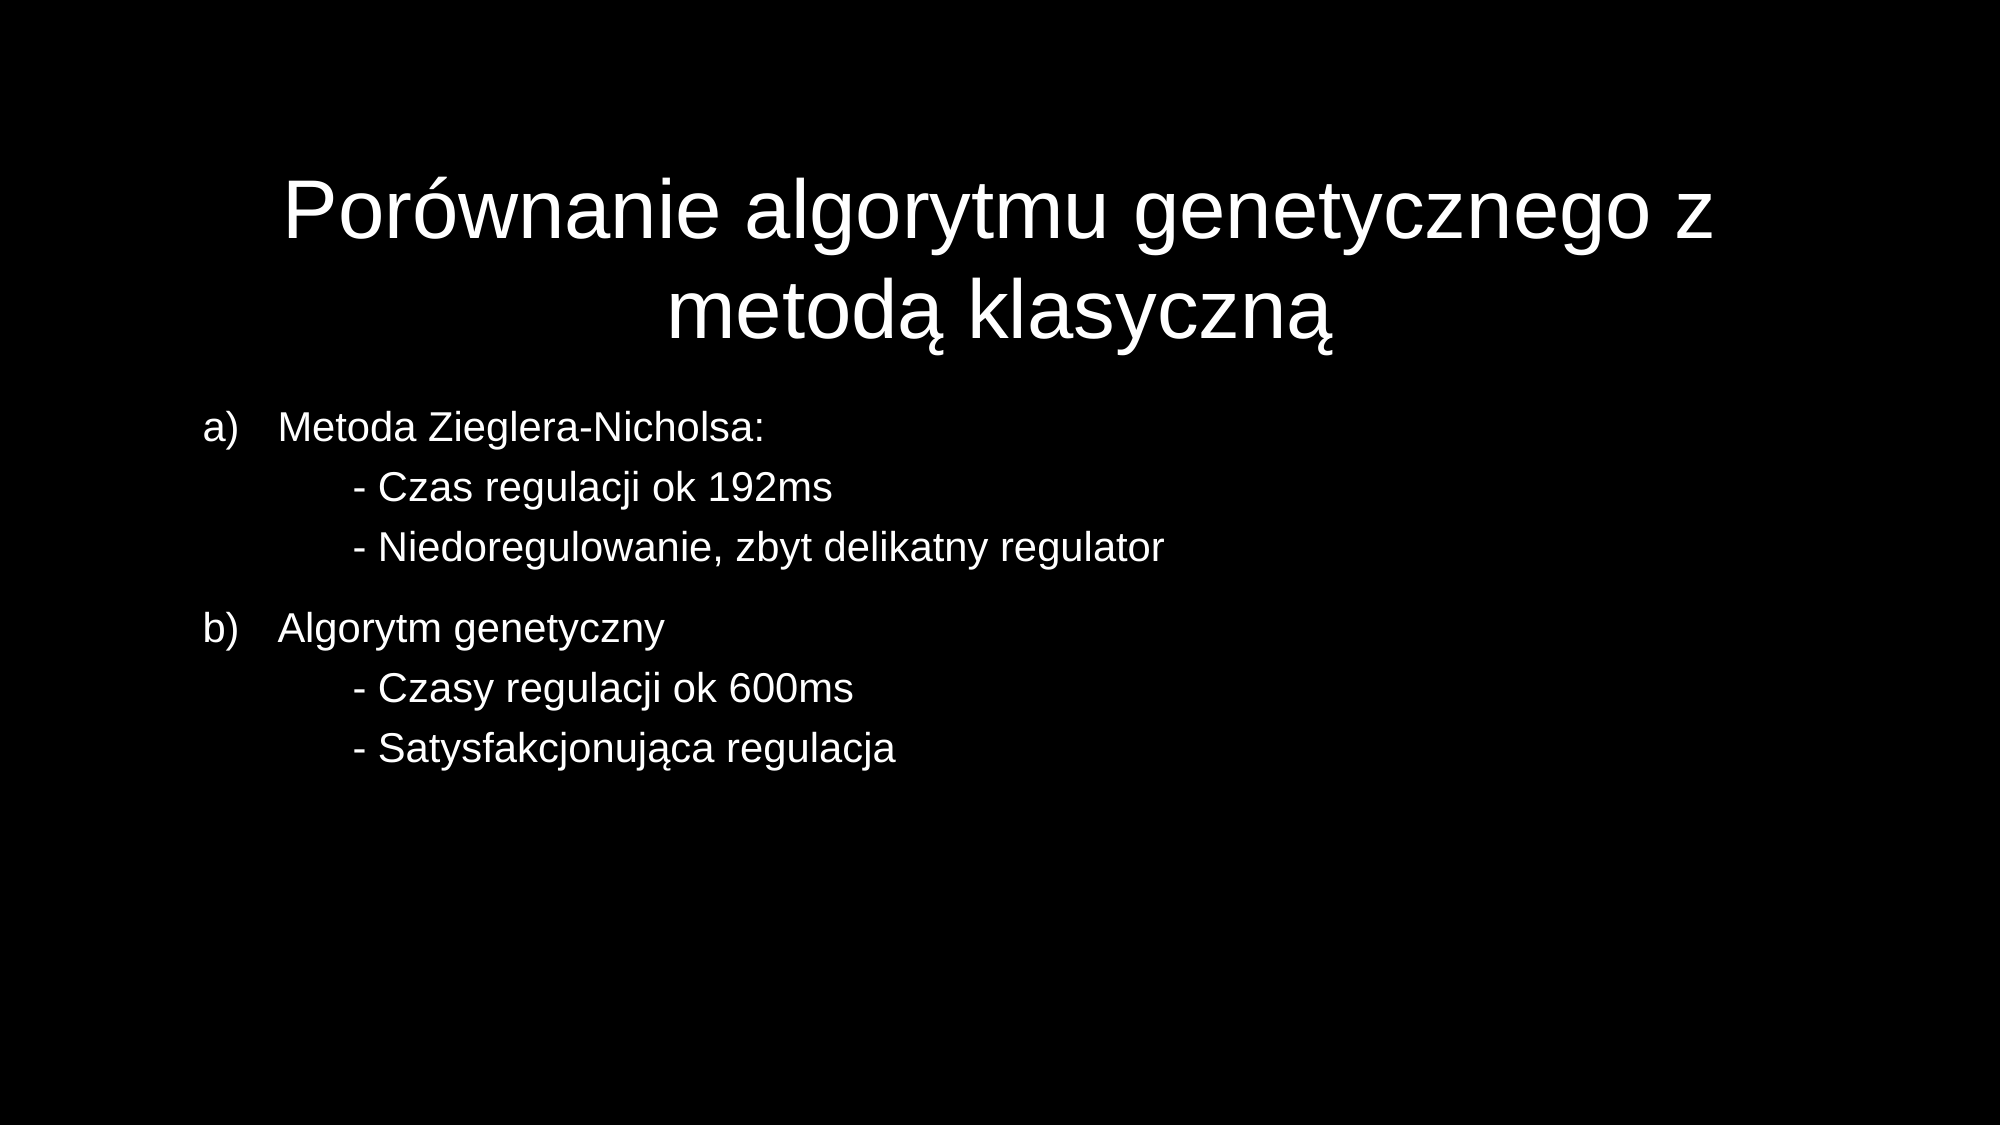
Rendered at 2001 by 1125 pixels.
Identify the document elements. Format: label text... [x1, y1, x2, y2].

title Porównanie algorytmu genetycznego z metodą klasyczną [187, 143, 1813, 367]
list Metoda Zieglera-Nicholsa: - Czas regulacji ok 192ms - Niedoregulowanie, zbyt delikatny regulator Algorytm genetyczny - Czasy regulacji ok 600ms - Satysfakcjonująca regulacja [187, 382, 1813, 968]
